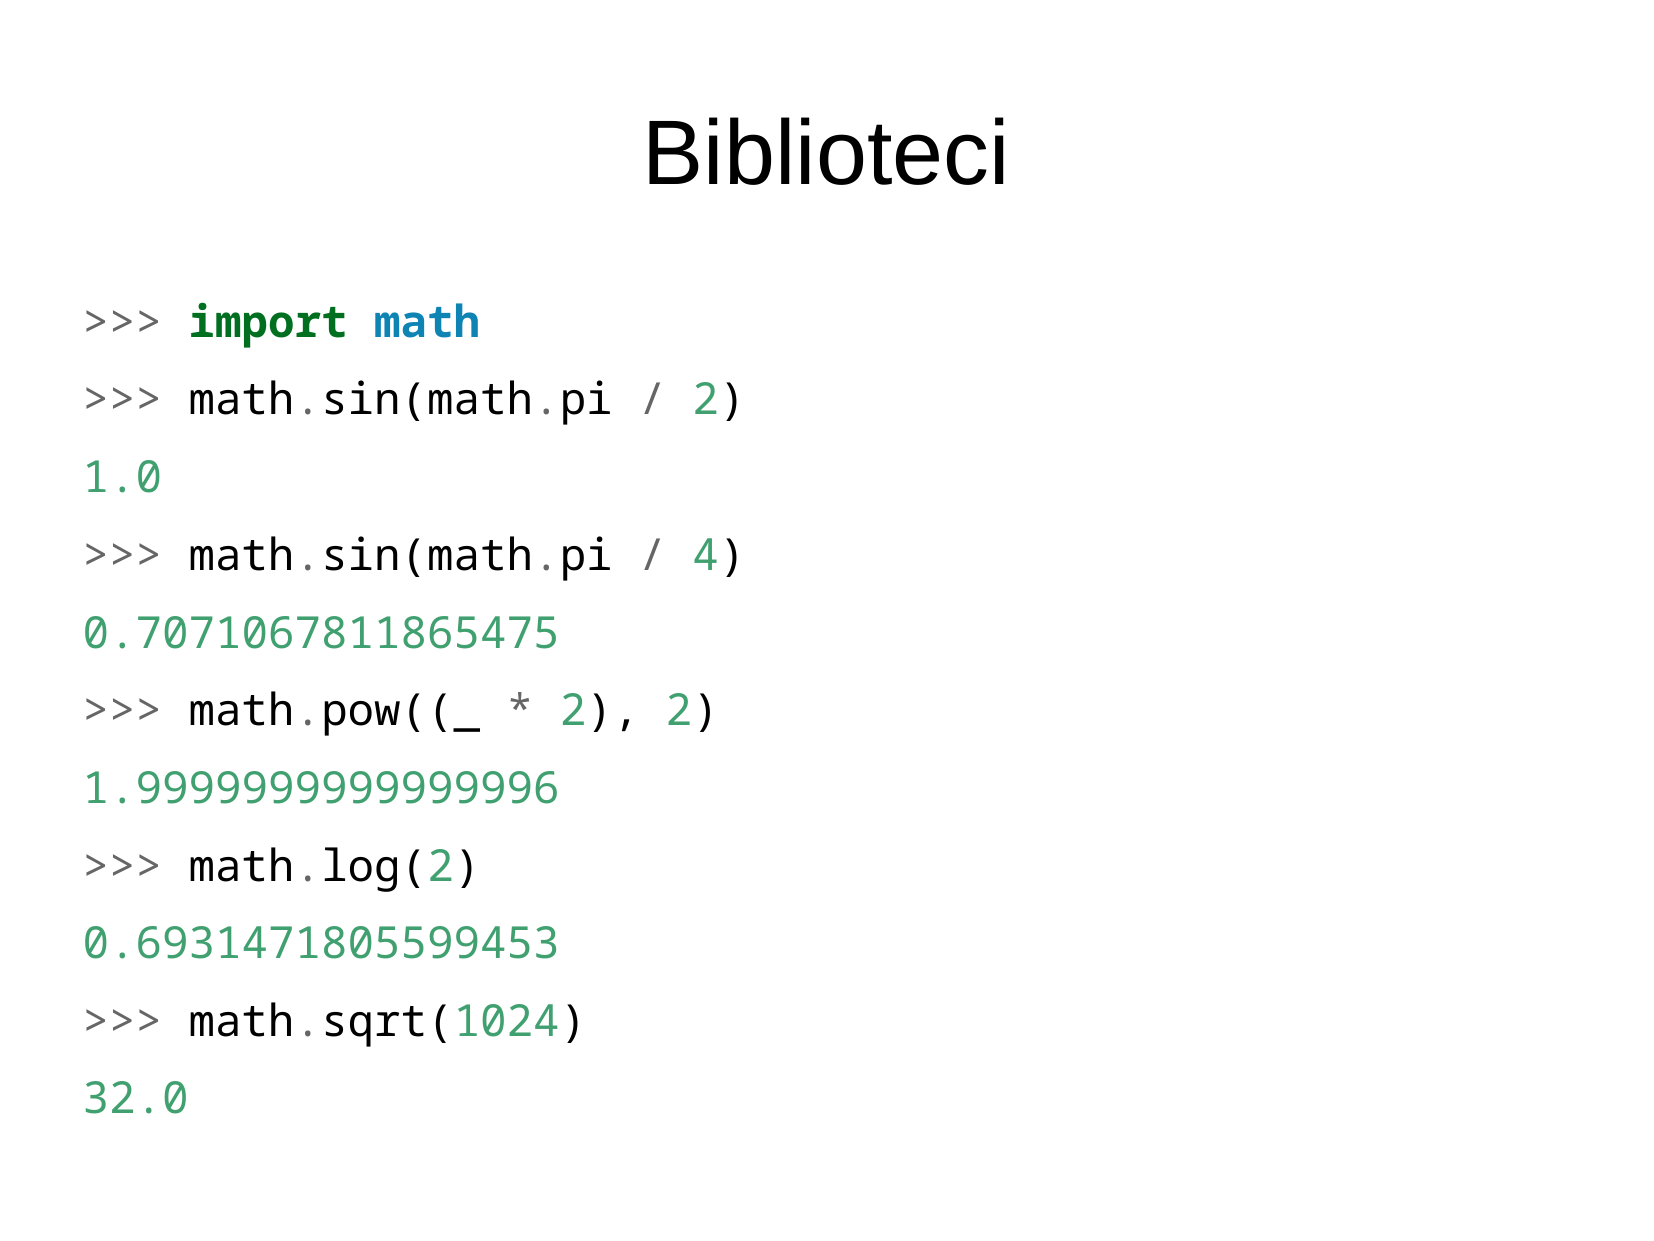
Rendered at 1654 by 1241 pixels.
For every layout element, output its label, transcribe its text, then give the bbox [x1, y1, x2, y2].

title Biblioteci [82, 49, 1571, 257]
list >>> import math >>> math.sin(math.pi / 2) 1.0 >>> math.sin(math.pi / 4) 0.7071067811865475 >>> math.pow((_ * 2), 2) 1.9999999999999996 >>> math.log(2) 0.6931471805599453 >>> math.sqrt(1024) 32.0 [82, 290, 1571, 1141]
